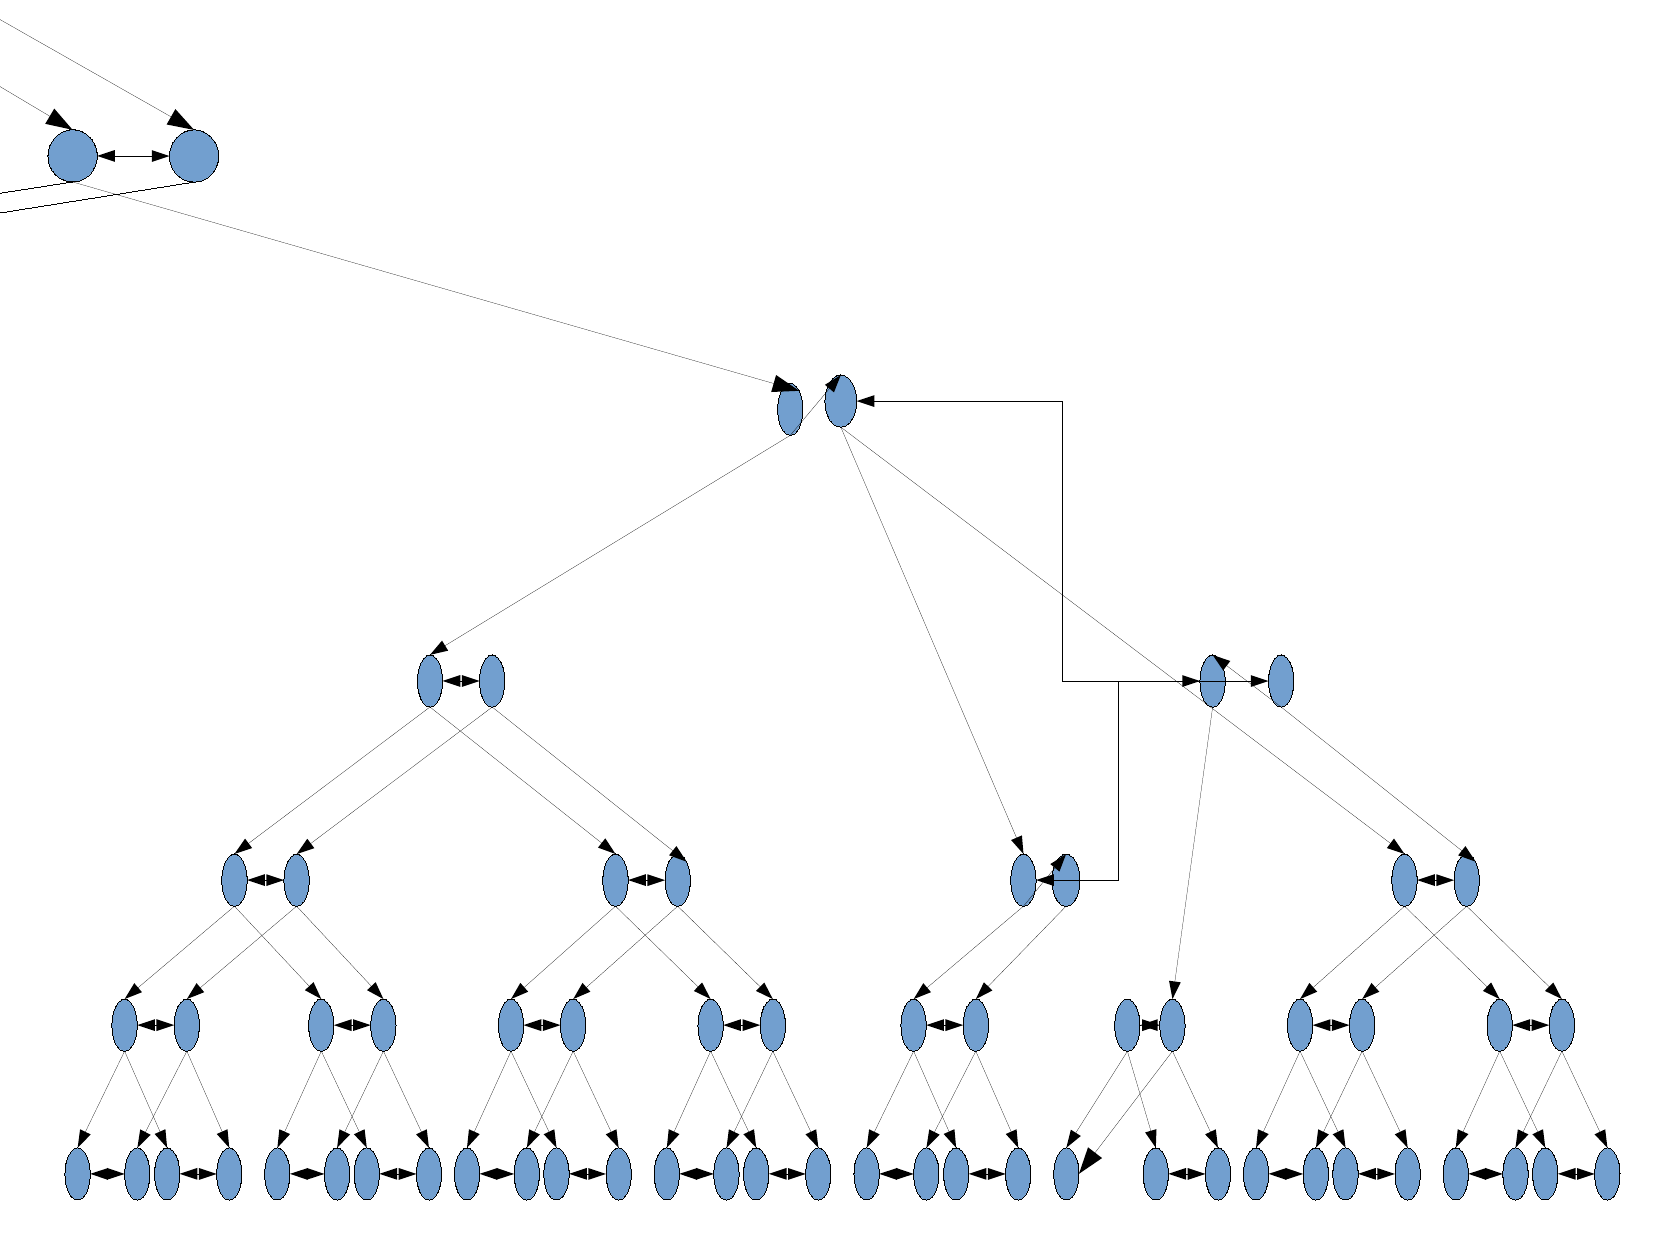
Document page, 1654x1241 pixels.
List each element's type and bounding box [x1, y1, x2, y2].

text_box [900, 999, 927, 1052]
text_box [354, 1147, 380, 1200]
text_box [1205, 1148, 1231, 1201]
text_box [1159, 999, 1186, 1052]
text_box [1502, 1147, 1529, 1201]
text_box [790, 383, 799, 390]
text_box [264, 1147, 290, 1200]
text_box [454, 1147, 480, 1200]
text_box [417, 655, 443, 707]
text_box [47, 129, 98, 182]
text_box [1549, 999, 1575, 1051]
text_box [654, 1147, 680, 1200]
text_box [1052, 854, 1080, 880]
text_box [1443, 1148, 1469, 1200]
text_box [606, 1147, 632, 1201]
text_box [216, 1147, 242, 1201]
text_box [665, 857, 691, 906]
text_box [602, 854, 629, 906]
text_box [963, 999, 989, 1052]
text_box [1332, 1147, 1359, 1200]
text_box [760, 999, 786, 1051]
text_box [1349, 999, 1375, 1052]
text_box [1024, 894, 1035, 907]
text_box [824, 374, 857, 427]
text_box [324, 1147, 350, 1201]
text_box [308, 999, 334, 1052]
text_box [1010, 854, 1037, 906]
text_box [1303, 1148, 1329, 1201]
text_box [169, 129, 219, 183]
text_box [1143, 1147, 1169, 1200]
text_box [1395, 1147, 1421, 1201]
text_box [498, 999, 524, 1051]
text_box [697, 999, 724, 1052]
text_box [1594, 1147, 1621, 1201]
text_box [1287, 999, 1313, 1051]
text_box [791, 424, 801, 436]
text_box [560, 999, 586, 1052]
text_box [1532, 1148, 1558, 1200]
text_box [283, 854, 310, 906]
text_box [543, 1147, 570, 1200]
text_box [1268, 654, 1294, 707]
text_box [1391, 854, 1418, 906]
text_box [416, 1147, 442, 1201]
text_box [1114, 999, 1140, 1052]
text_box [1454, 857, 1480, 906]
text_box [830, 375, 839, 381]
text_box [154, 1148, 180, 1200]
text_box [913, 1147, 939, 1201]
text_box [370, 999, 397, 1052]
text_box [1053, 1147, 1079, 1200]
text_box [805, 1147, 831, 1201]
text_box [1243, 1147, 1269, 1200]
text_box [111, 999, 138, 1052]
text_box [777, 391, 803, 435]
text_box [853, 1147, 880, 1200]
text_box [1487, 999, 1513, 1052]
text_box [743, 1148, 769, 1200]
text_box [174, 999, 200, 1052]
text_box [514, 1148, 540, 1201]
text_box [124, 1147, 150, 1201]
text_box [1052, 881, 1080, 907]
text_box [221, 854, 248, 906]
text_box [1199, 682, 1226, 708]
text_box [1005, 1148, 1031, 1201]
text_box [1199, 655, 1226, 681]
text_box [64, 1147, 91, 1200]
text_box [479, 654, 505, 707]
text_box [943, 1148, 969, 1200]
text_box [713, 1147, 740, 1201]
